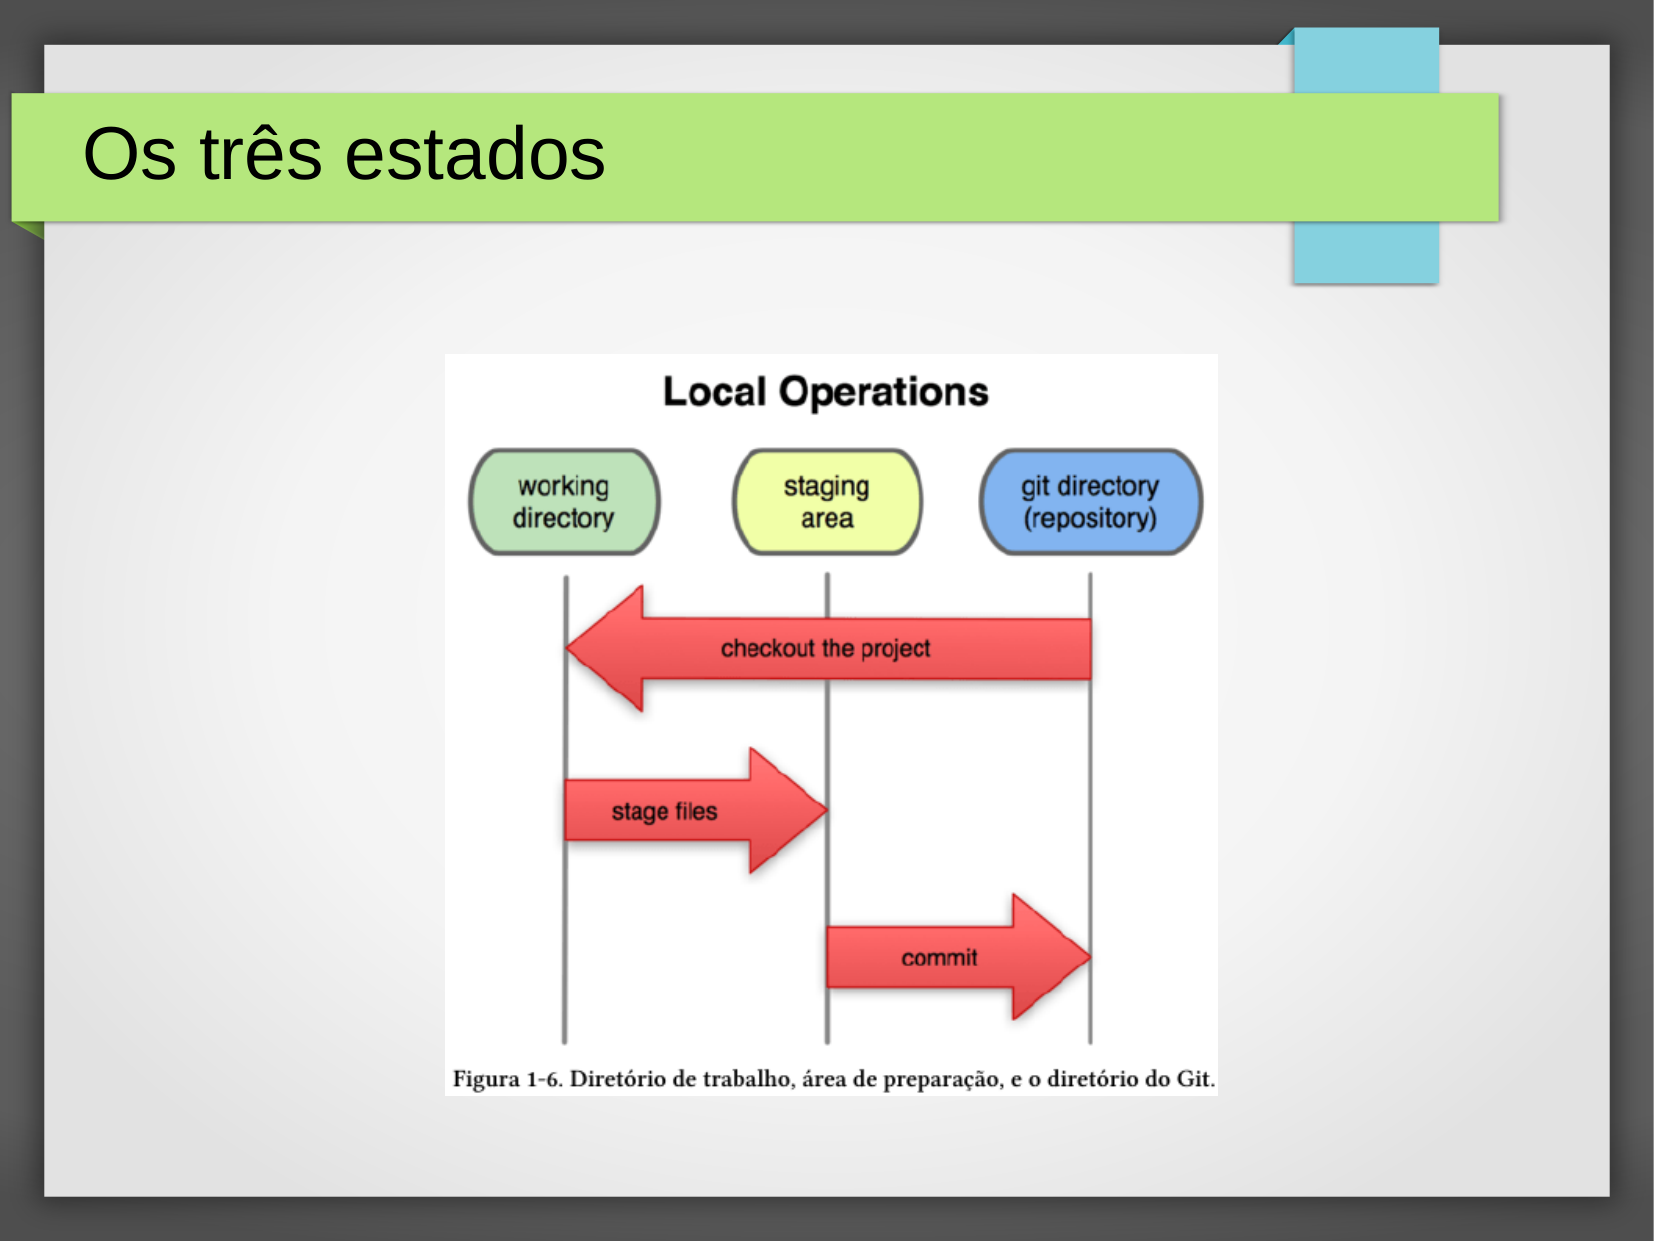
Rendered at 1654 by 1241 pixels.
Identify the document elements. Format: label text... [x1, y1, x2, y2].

picture [0, 0, 1654, 1241]
title Os três estados [82, 94, 1264, 213]
